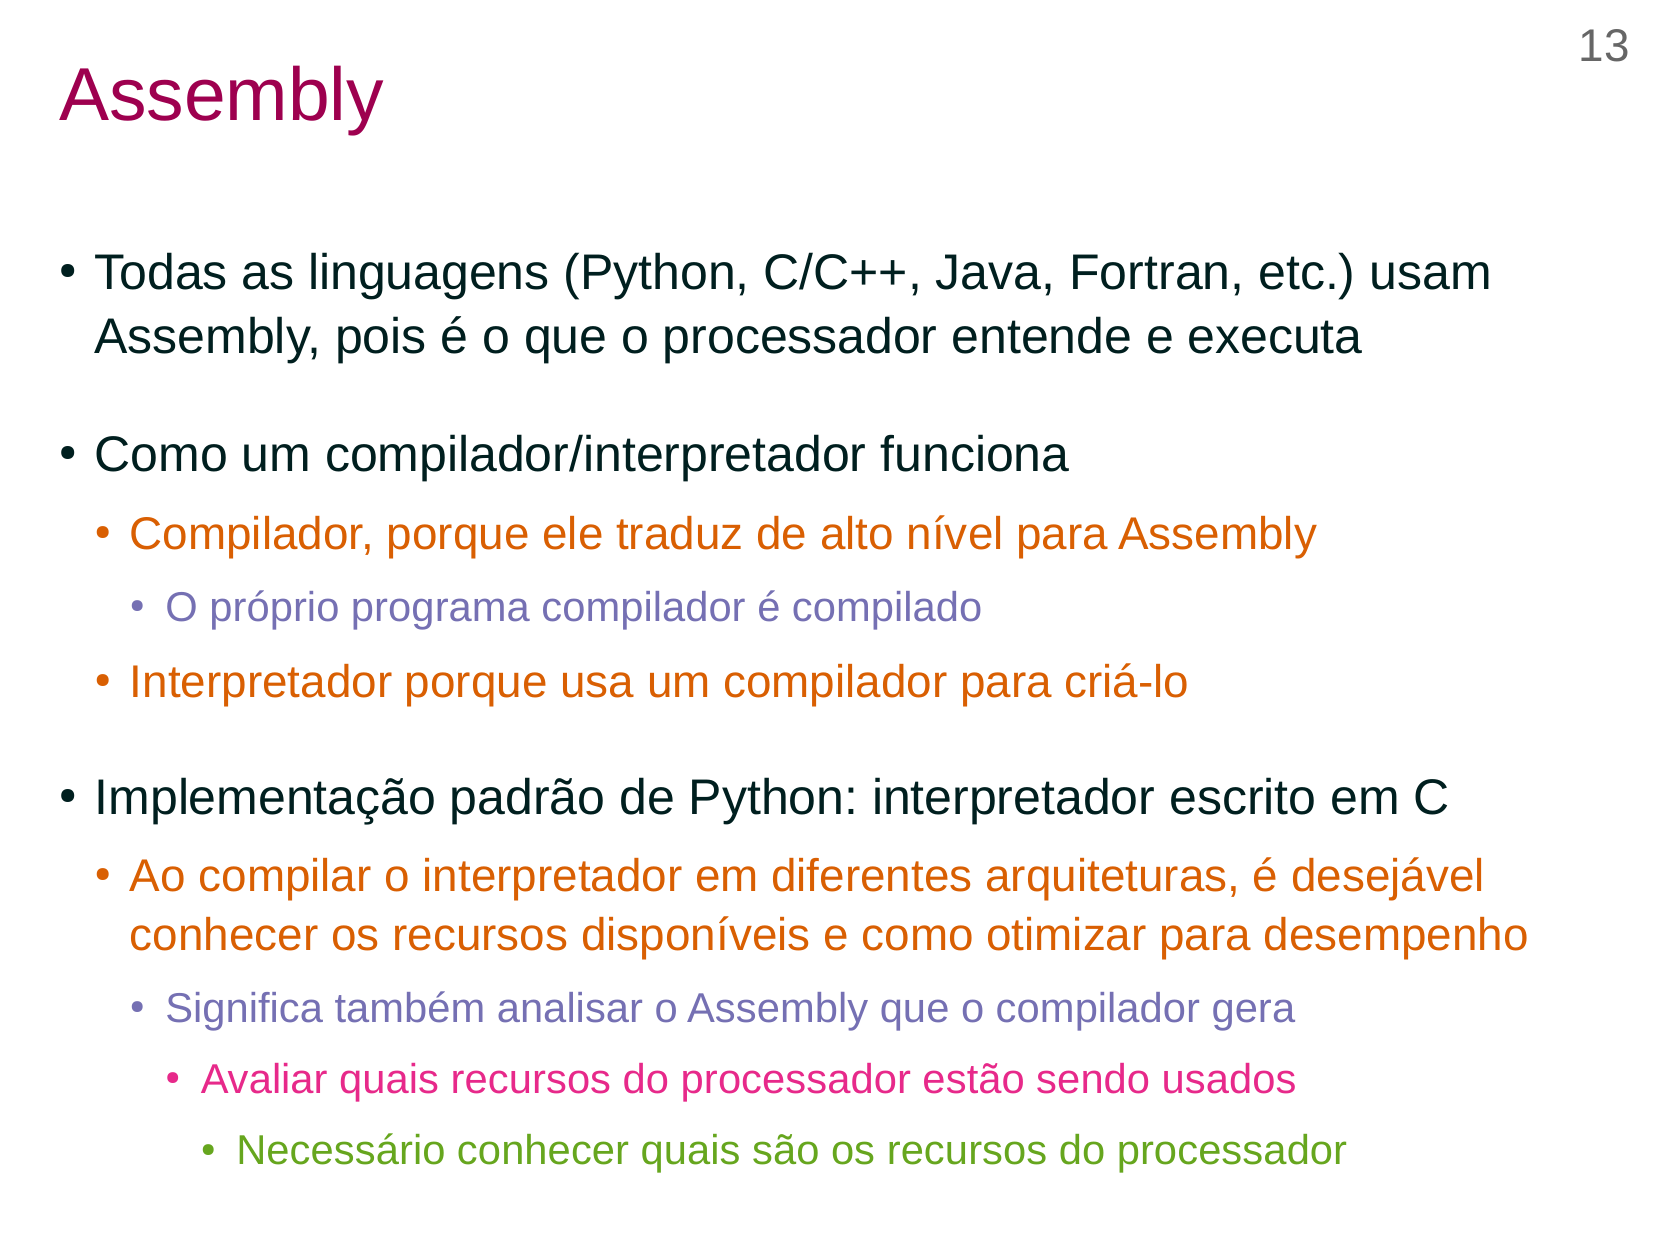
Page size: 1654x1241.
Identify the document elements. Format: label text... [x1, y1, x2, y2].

list Todas as linguagens (Python, C/C++, Java, Fortran, etc.) usam Assembly, pois é o que o processador entende e executa Como um compilador/interpretador funciona Compilador, porque ele traduz de alto nível para Assembly O próprio programa compilador é compilado Interpretador porque usa um compilador para criá-lo Implementação padrão de Python: interpretador escrito em C Ao compilar o interpretador em diferentes arquiteturas, é desejável conhecer os recursos disponíveis e como otimizar para desempenho Significa também analisar o Assembly que o compilador gera Avaliar quais recursos do processador estão sendo usados Necessário conhecer quais são os recursos do processador [59, 236, 1595, 1211]
title Assembly [59, 29, 1595, 148]
